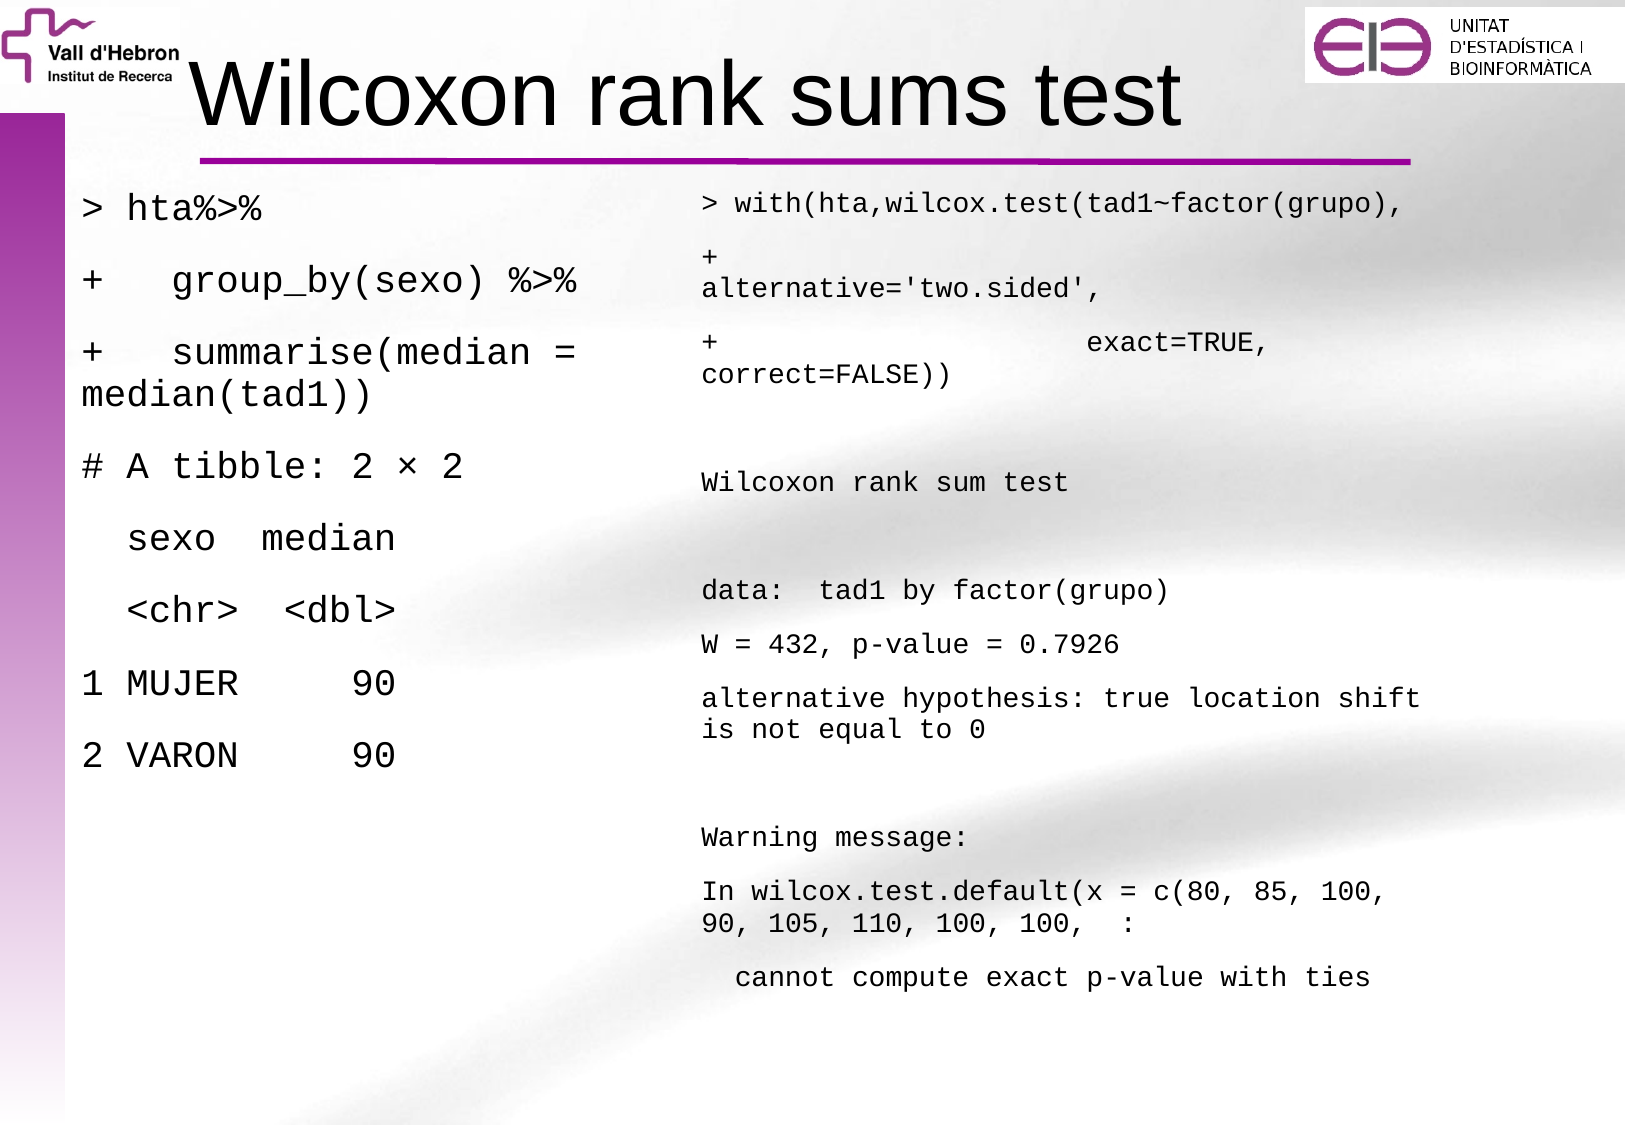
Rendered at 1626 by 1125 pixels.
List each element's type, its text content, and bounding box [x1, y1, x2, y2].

list > with(hta,wilcox.test(tad1~factor(grupo), + alternative='two.sided', + exact=TRUE, correct=FALSE)) Wilcoxon rank sum test data: tad1 by factor(grupo) W = 432, p-value = 0.7926 alternative hypothesis: true location shift is not equal to 0 Warning message: In wilcox.test.default(x = c(80, 85, 100, 90, 105, 110, 100, 100, : cannot compute exact p-value with ties [701, 188, 1424, 1005]
picture [0, 0, 1625, 1125]
title Wilcoxon rank sums test [188, 42, 1544, 145]
list > hta%>% + group_by(sexo) %>% + summarise(median = median(tad1)) # A tibble: 2 × 2 sexo median <chr> <dbl> 1 MUJER 90 2 VARON 90 [81, 188, 701, 1005]
